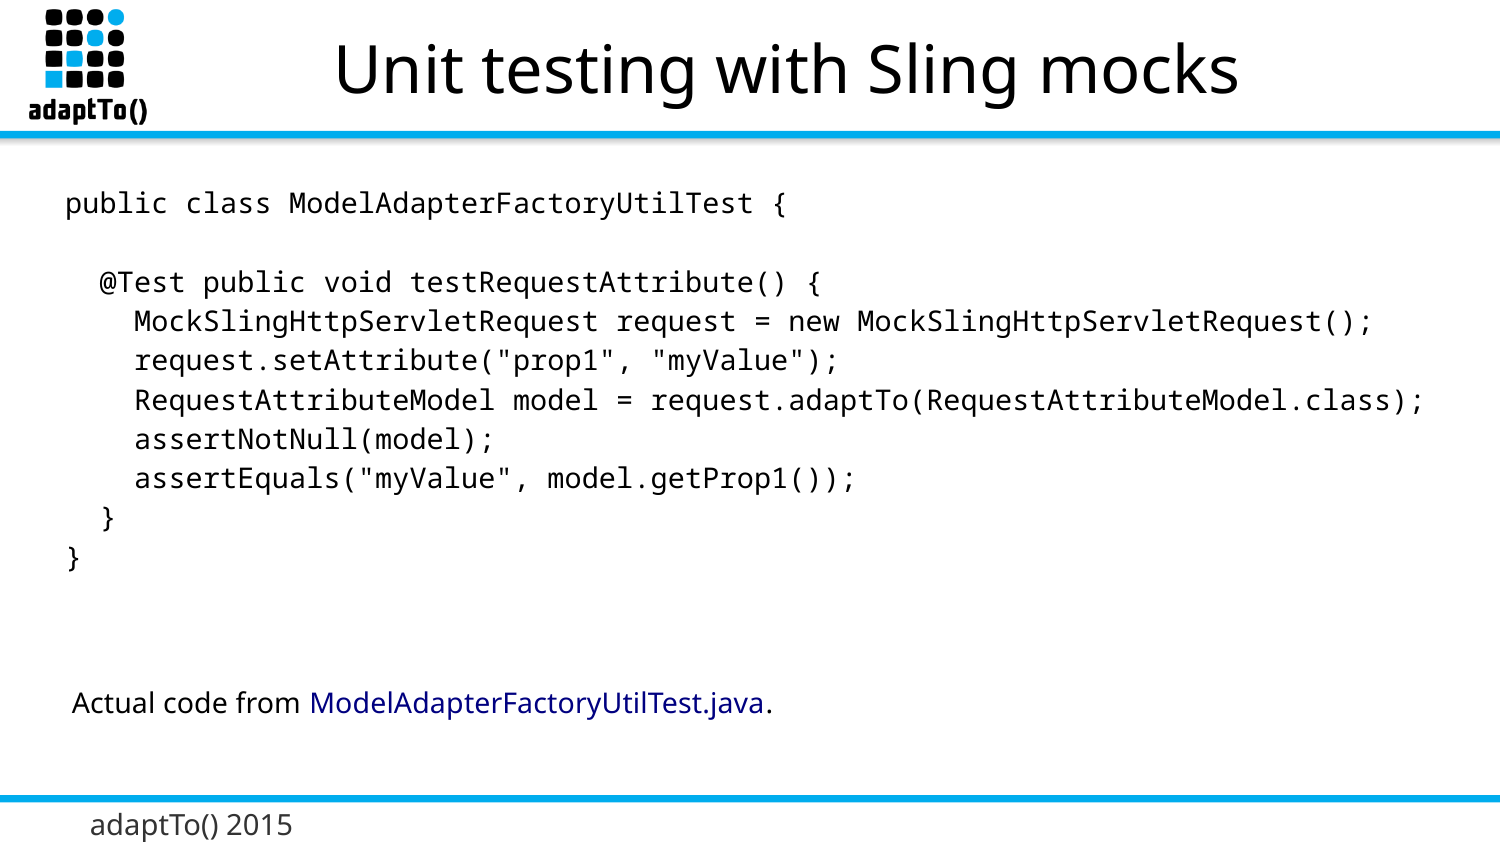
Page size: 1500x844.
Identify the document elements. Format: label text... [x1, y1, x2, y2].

list public class ModelAdapterFactoryUtilTest { @Test public void testRequestAttribute() { MockSlingHttpServletRequest request = new MockSlingHttpServletRequest(); request.setAttribute("prop1", "myValue"); RequestAttributeModel model = request.adaptTo(RequestAttributeModel.class); assertNotNull(model); assertEquals("myValue", model.getProp1()); } } Actual code from ModelAdapterFactoryUtilTest.java. [52, 183, 1447, 760]
picture [27, 6, 148, 126]
title Unit testing with Sling mocks [150, 15, 1425, 121]
